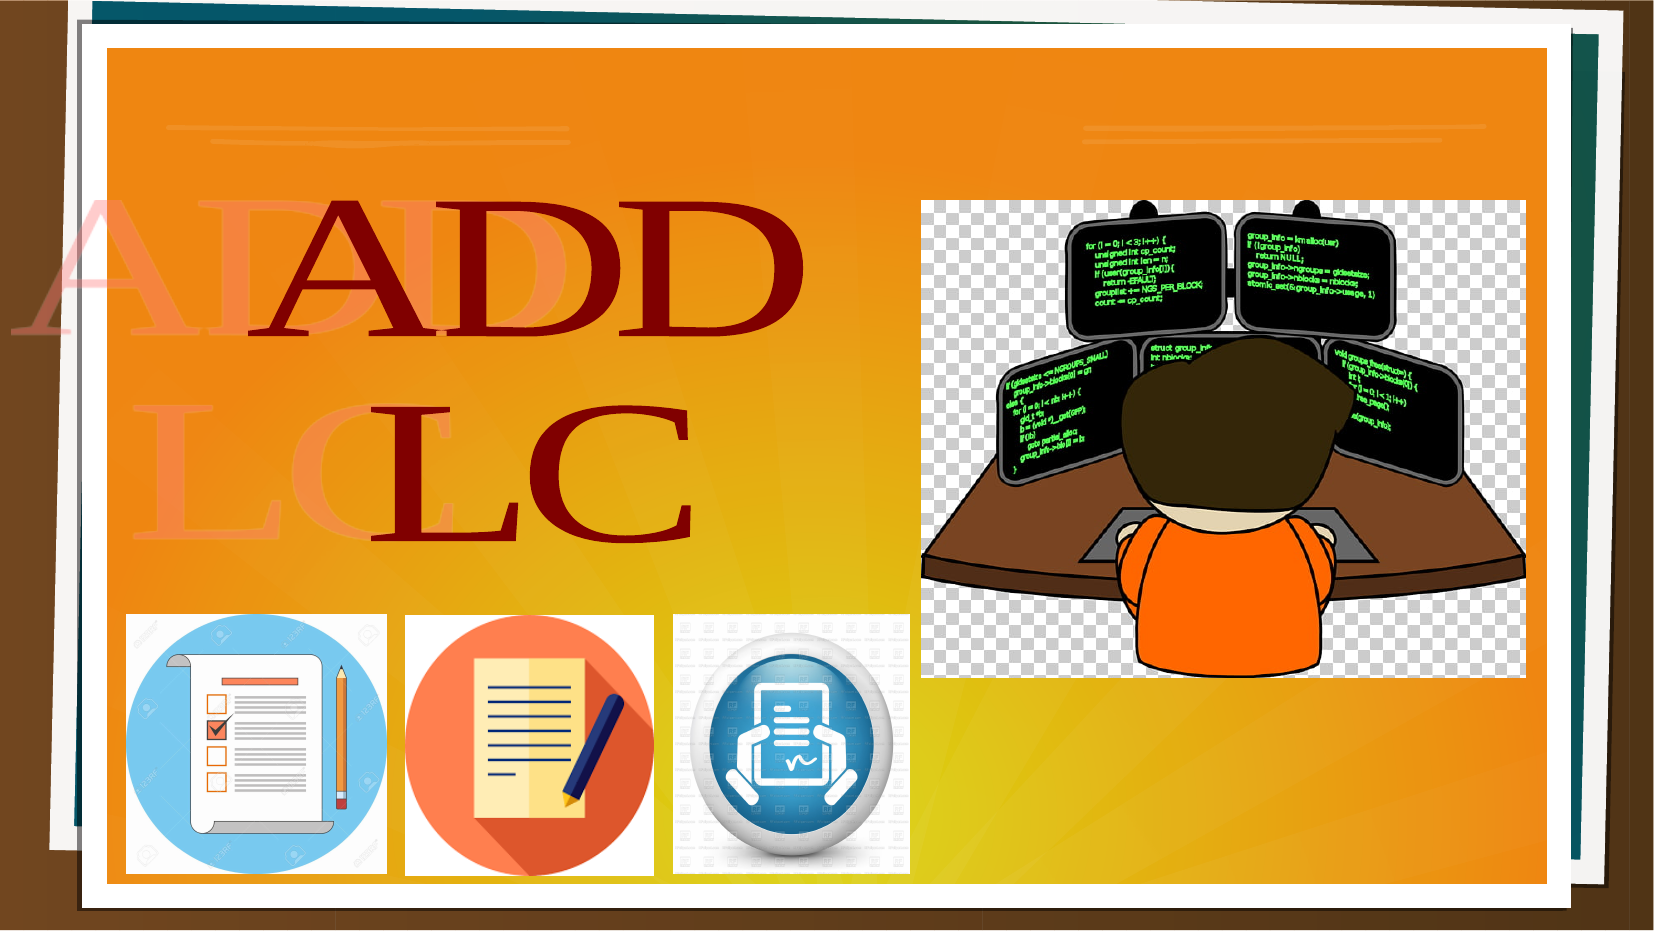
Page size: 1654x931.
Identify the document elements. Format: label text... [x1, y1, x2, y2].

text_box ADD LC [529, 405, 691, 544]
picture [126, 614, 387, 875]
picture [921, 200, 1526, 678]
picture [673, 614, 910, 875]
text_box ADD LC [248, 200, 621, 337]
picture [405, 615, 654, 876]
text_box ADD LC [371, 406, 519, 542]
text_box ADD LC [619, 201, 804, 337]
